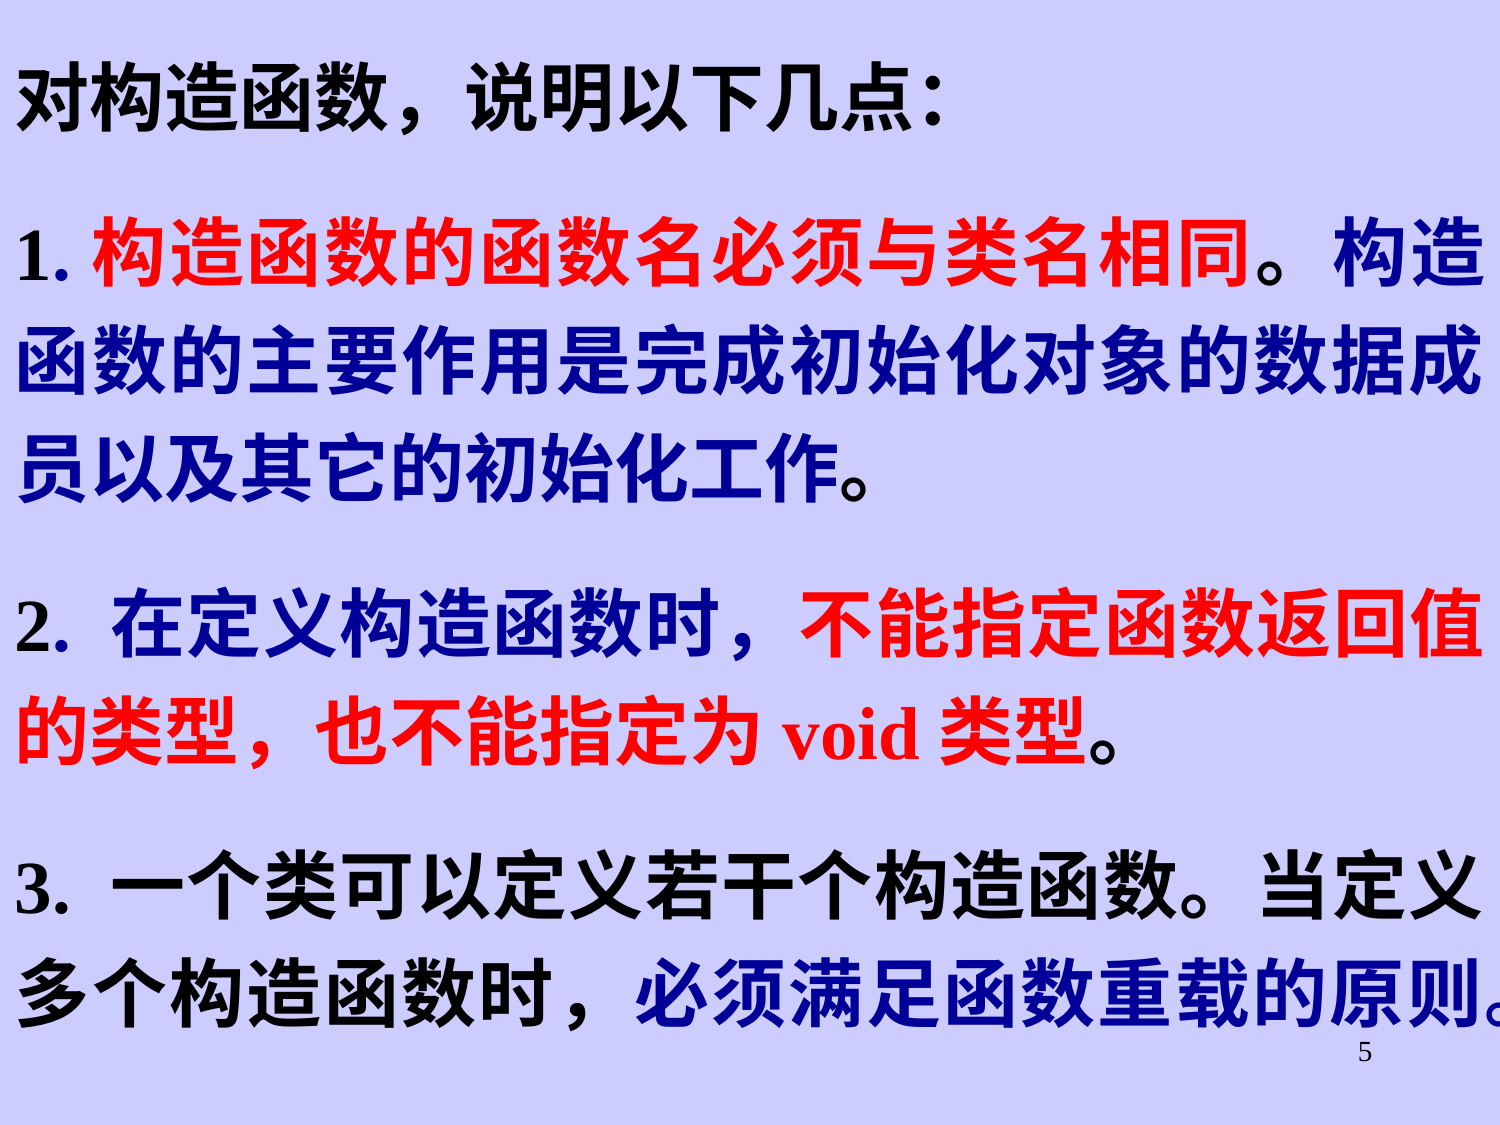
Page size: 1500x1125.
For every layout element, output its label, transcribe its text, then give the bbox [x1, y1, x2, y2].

text_box <编号> [1074, 1045, 1388, 1101]
text_box 对构造函数，说明以下几点： 1.构造函数的函数名必须与类名相同。构造函数的主要作用是完成初始化对象的数据成员以及其它的初始化工作。 2. 在定义构造函数时，不能指定函数返回值的类型，也不能指定为void类型。 3. 一个类可以定义若干个构造函数。当定义多个构造函数时，必须满足函数重载的原则。 [0, 24, 1500, 1045]
